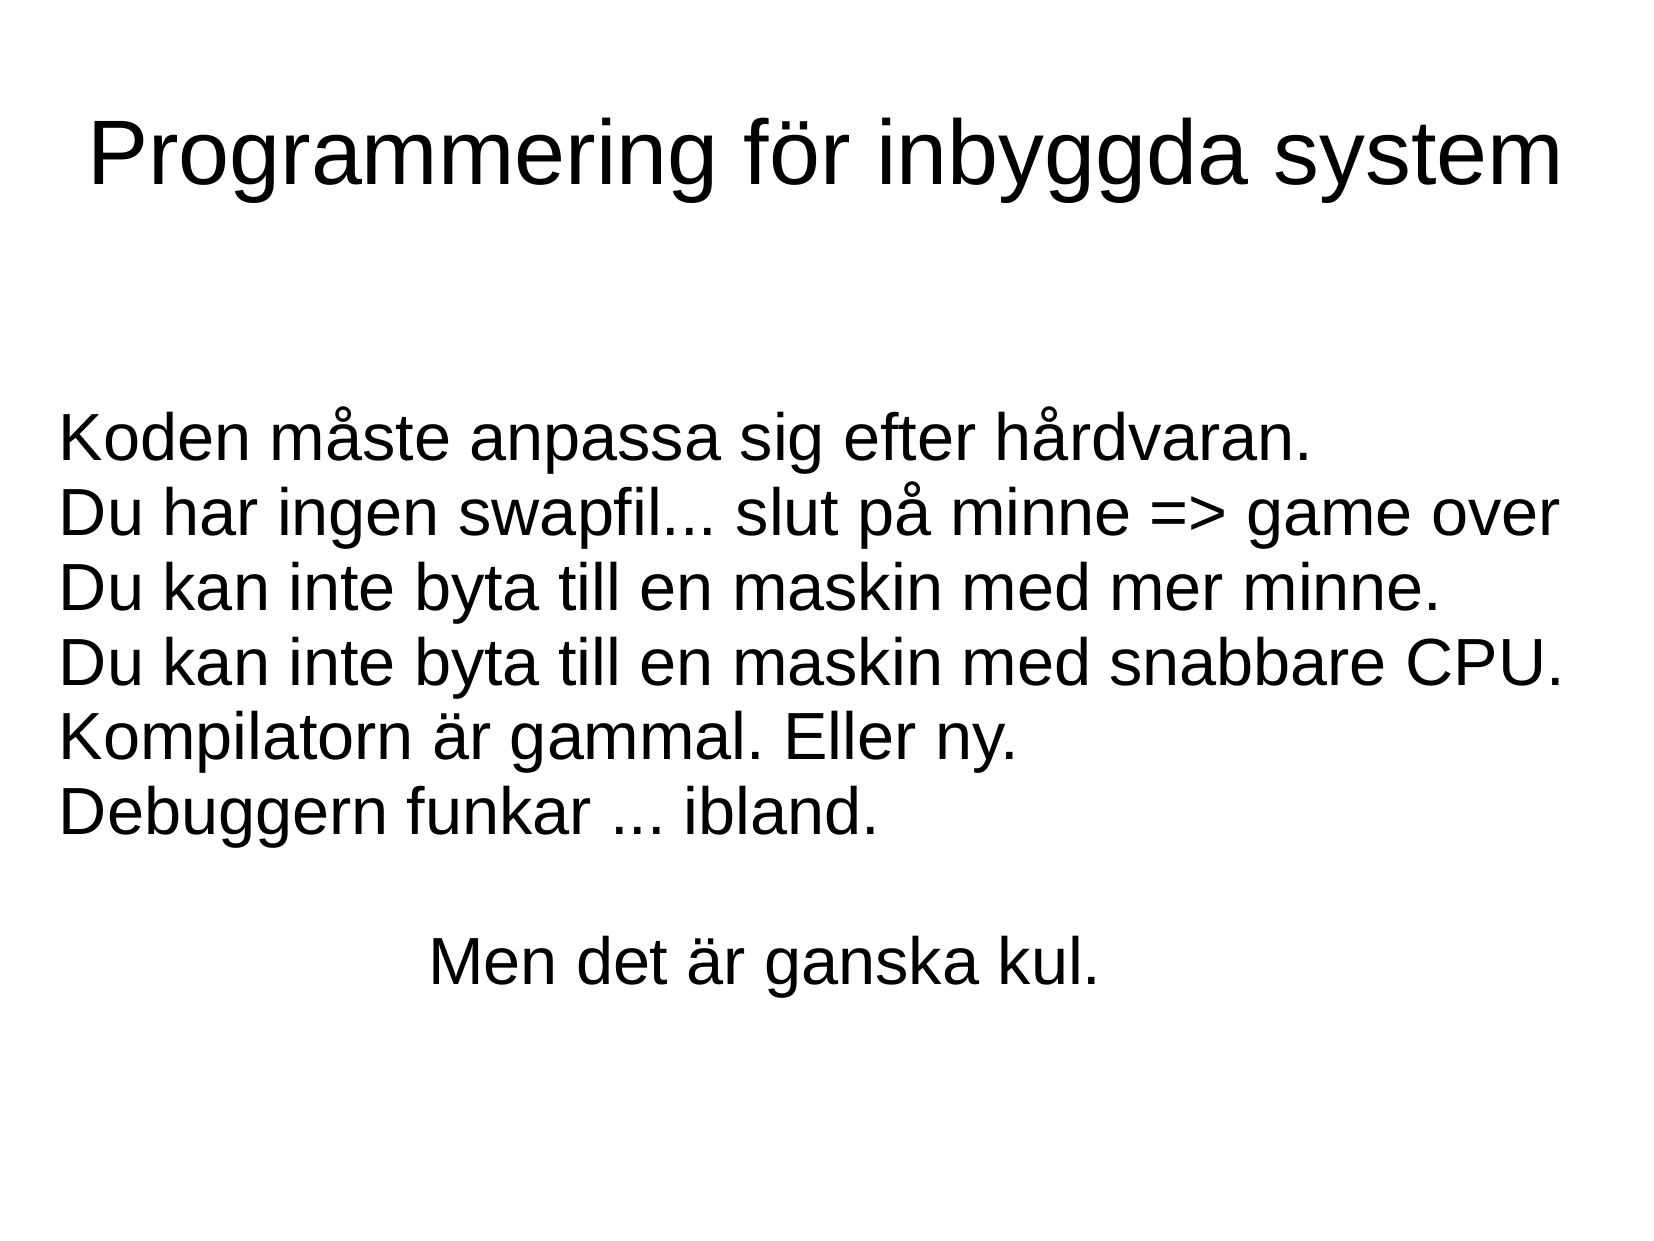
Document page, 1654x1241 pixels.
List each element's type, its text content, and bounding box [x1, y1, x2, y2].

title Programmering för inbyggda system [82, 49, 1571, 257]
subtitle Koden måste anpassa sig efter hårdvaran. Du har ingen swapfil... slut på minne => game over Du kan inte byta till en maskin med mer minne. Du kan inte byta till en maskin med snabbare CPU. Kompilatorn är gammal. Eller ny. Debuggern funkar ... ibland. Men det är ganska kul. [59, 290, 1595, 1109]
